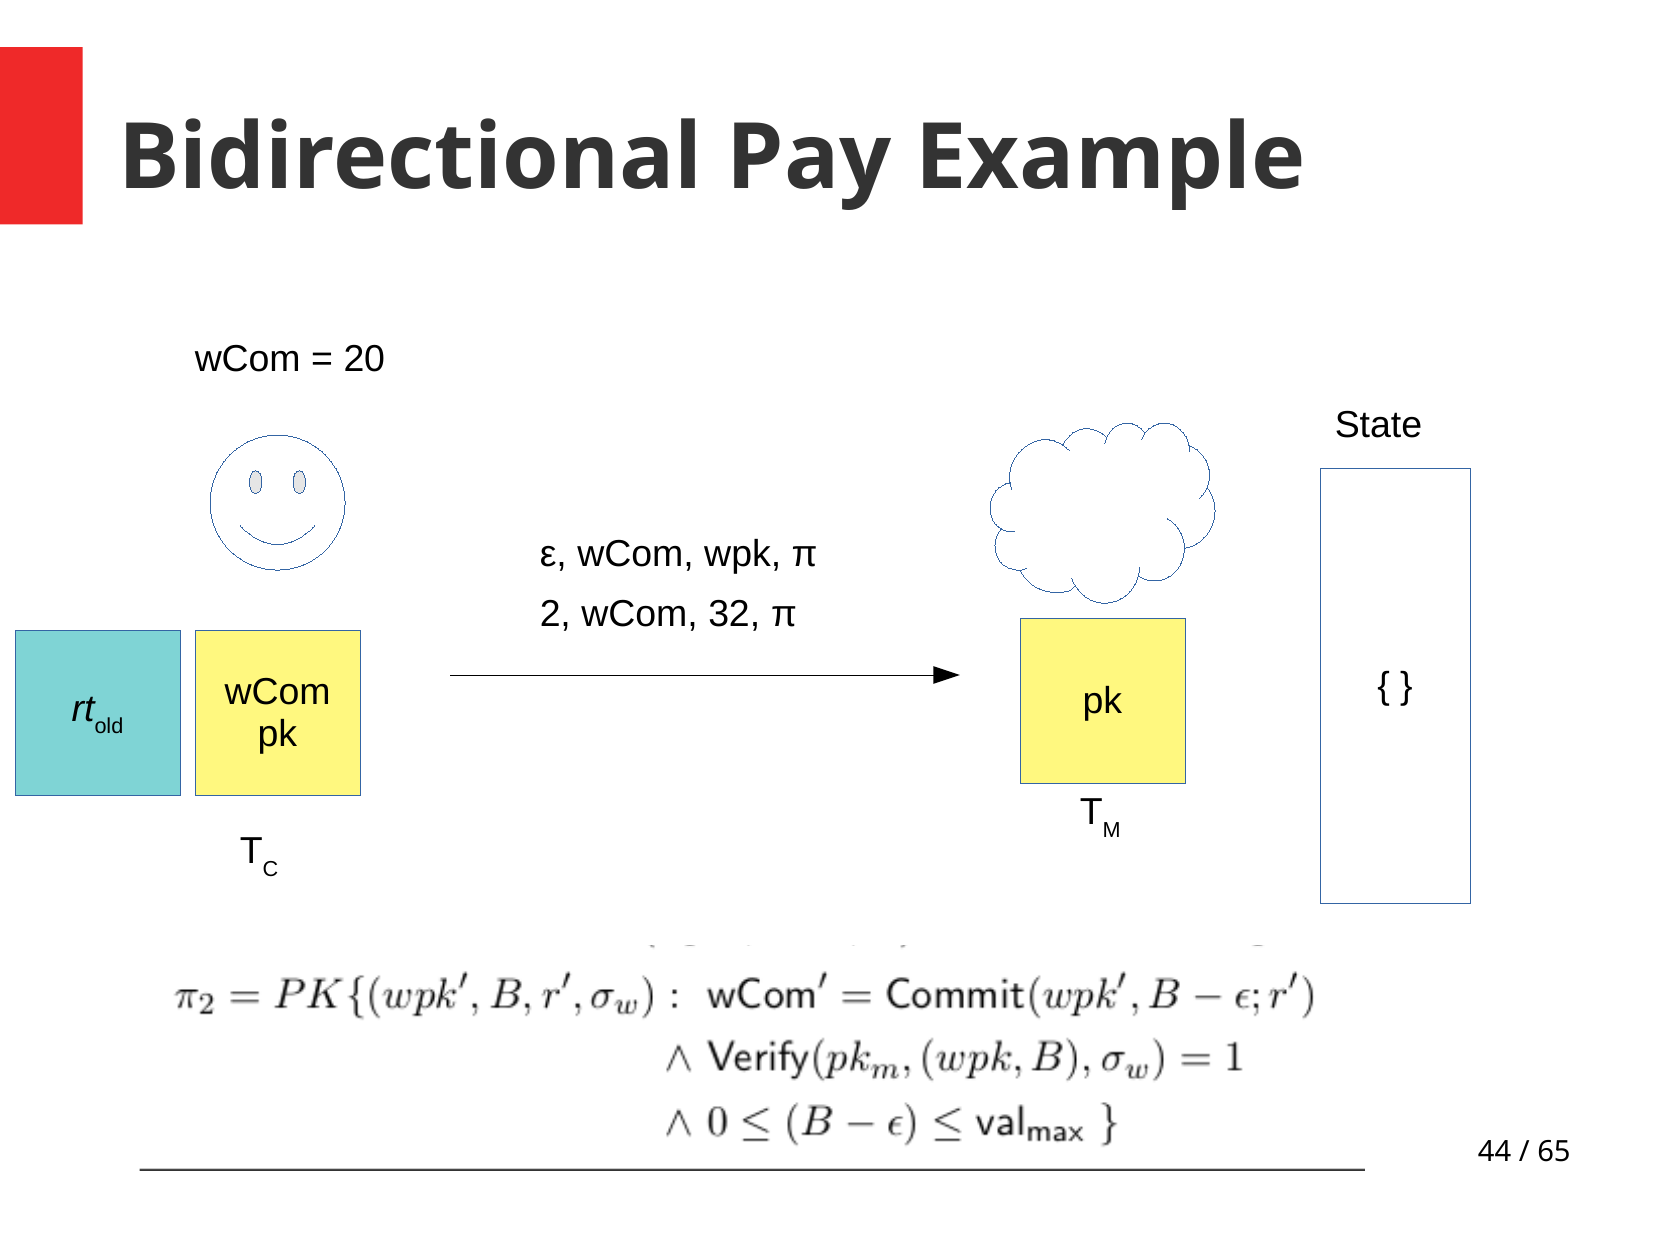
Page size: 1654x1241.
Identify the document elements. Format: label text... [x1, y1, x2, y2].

text_box { } [1320, 496, 1471, 904]
text_box ε, wCom, wpk, π [525, 525, 841, 585]
text_box wCom = 20 [180, 330, 421, 429]
text_box 2, wCom, 32, π [525, 585, 856, 684]
text_box State [1320, 396, 1471, 496]
text_box TM [1065, 784, 1156, 891]
title Bidirectional Pay Example [118, 49, 1571, 257]
text_box pk [1020, 618, 1186, 784]
text_box wCom pk [195, 630, 361, 796]
picture [139, 945, 1366, 1171]
text_box [210, 435, 346, 571]
text_box TC [225, 822, 316, 931]
text_box rtold [15, 630, 181, 796]
text_box [990, 423, 1216, 604]
